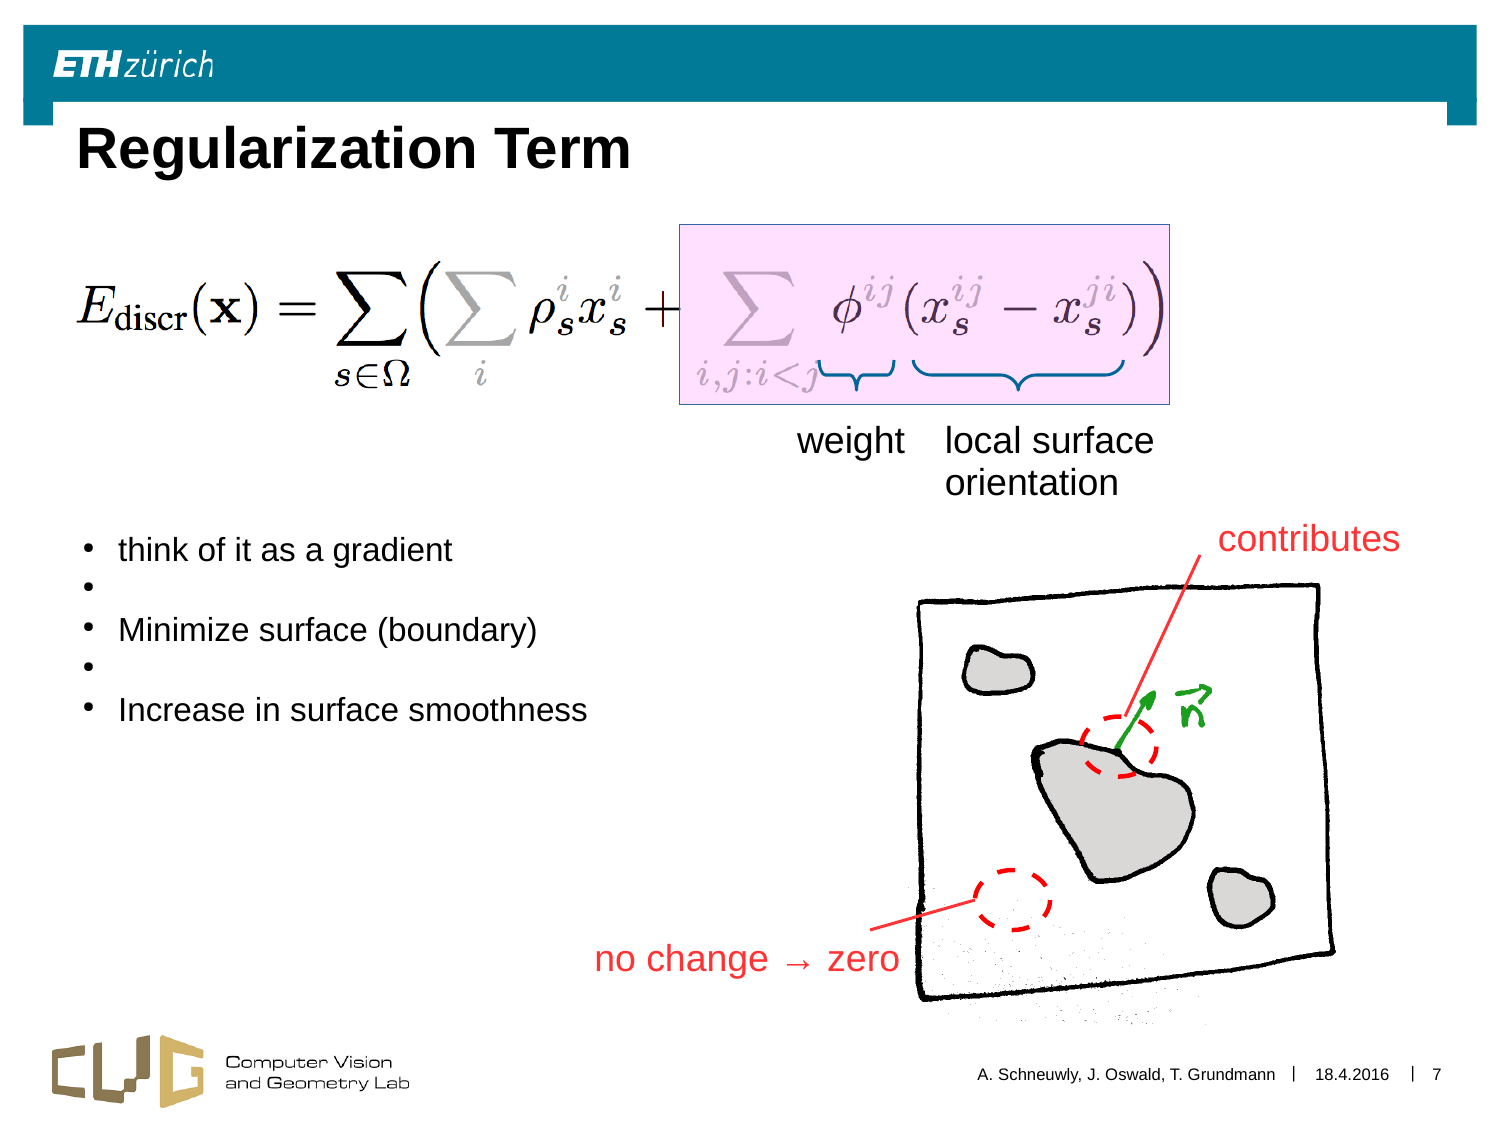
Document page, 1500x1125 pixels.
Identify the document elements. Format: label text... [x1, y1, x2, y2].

slide_number <number> [1415, 1034, 1459, 1112]
text_box contributes [1203, 510, 1416, 567]
footer A. Schneuwly, J. Oswald, T. Grundmann [750, 1034, 1277, 1112]
text_box think of it as a gradient Minimize surface (boundary) Increase in surface smoothness [64, 521, 857, 736]
text_box [554, 255, 573, 303]
picture [60, 242, 679, 404]
picture [900, 537, 1366, 1025]
text_box [679, 224, 1170, 405]
text_box weight [779, 411, 926, 511]
text_box [443, 255, 518, 386]
slide_number 18.4.2016 [1302, 1034, 1403, 1112]
text_box no change → zero [579, 930, 916, 987]
picture [52, 1035, 409, 1108]
title Regularization Term [53, 101, 1447, 262]
text_box local surface orientation [926, 411, 1271, 526]
text_box [608, 256, 628, 303]
